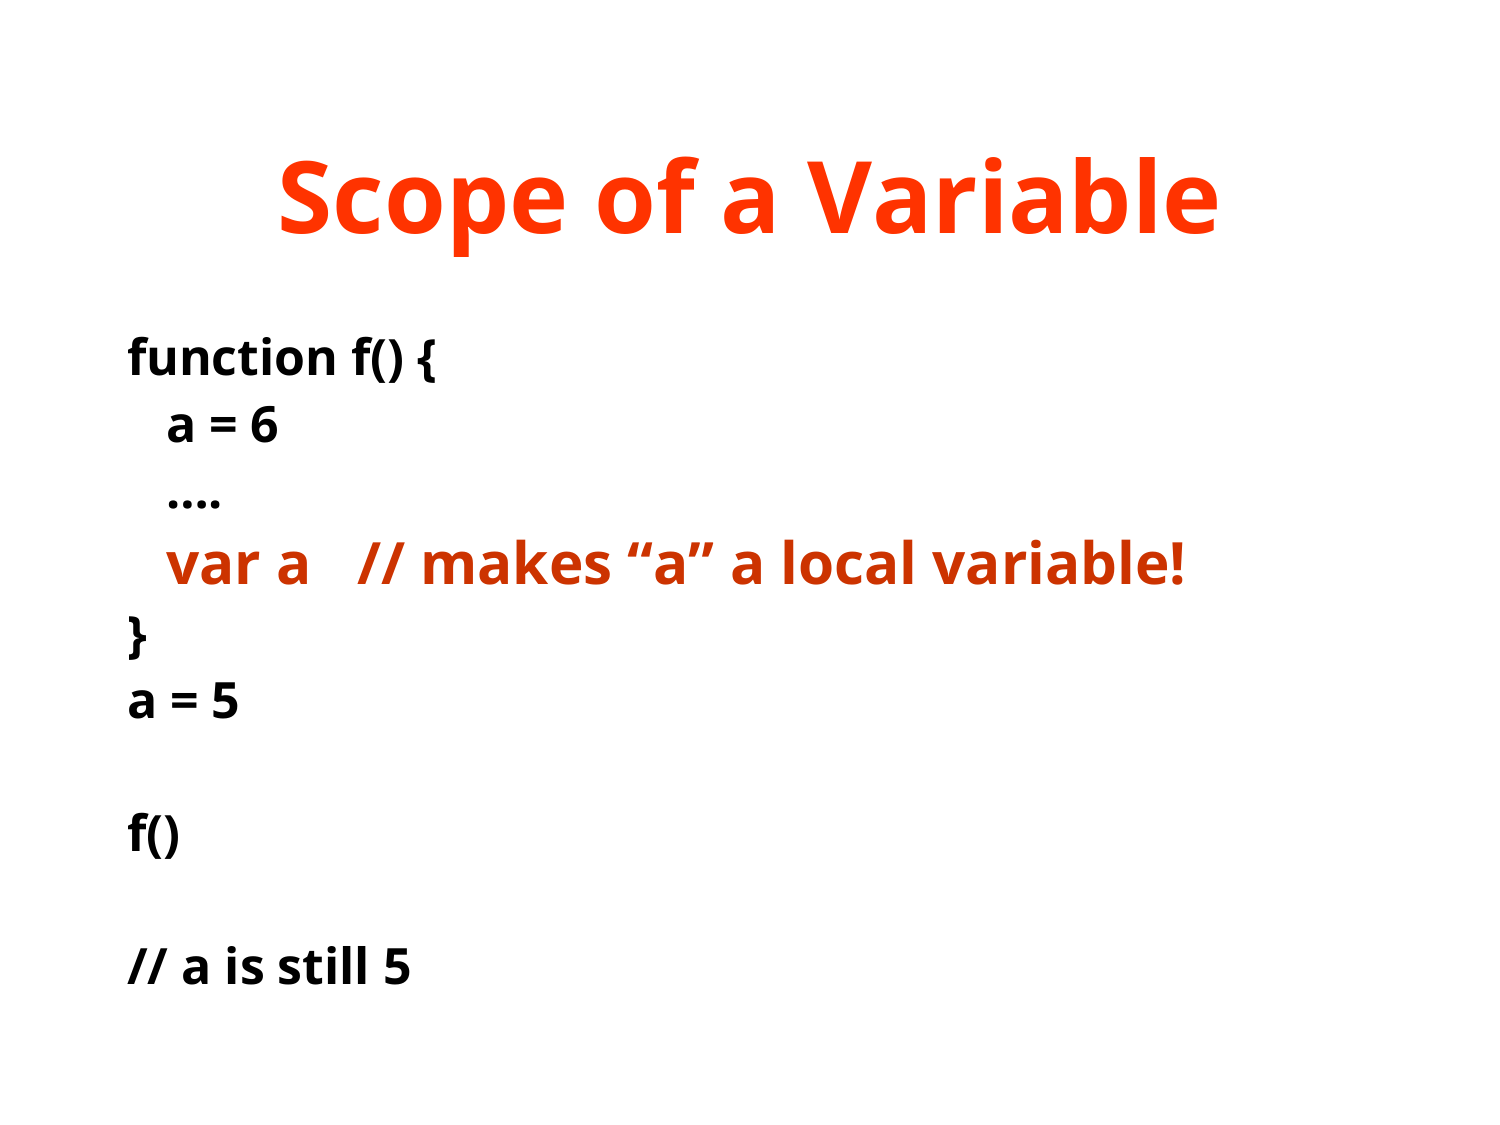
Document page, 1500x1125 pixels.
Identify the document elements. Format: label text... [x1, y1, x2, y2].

title Scope of a Variable [112, 99, 1388, 288]
list function f() { a = 6 …. var a // makes “a” a local variable! } a = 5 f() // a is still 5 [112, 324, 1388, 1004]
